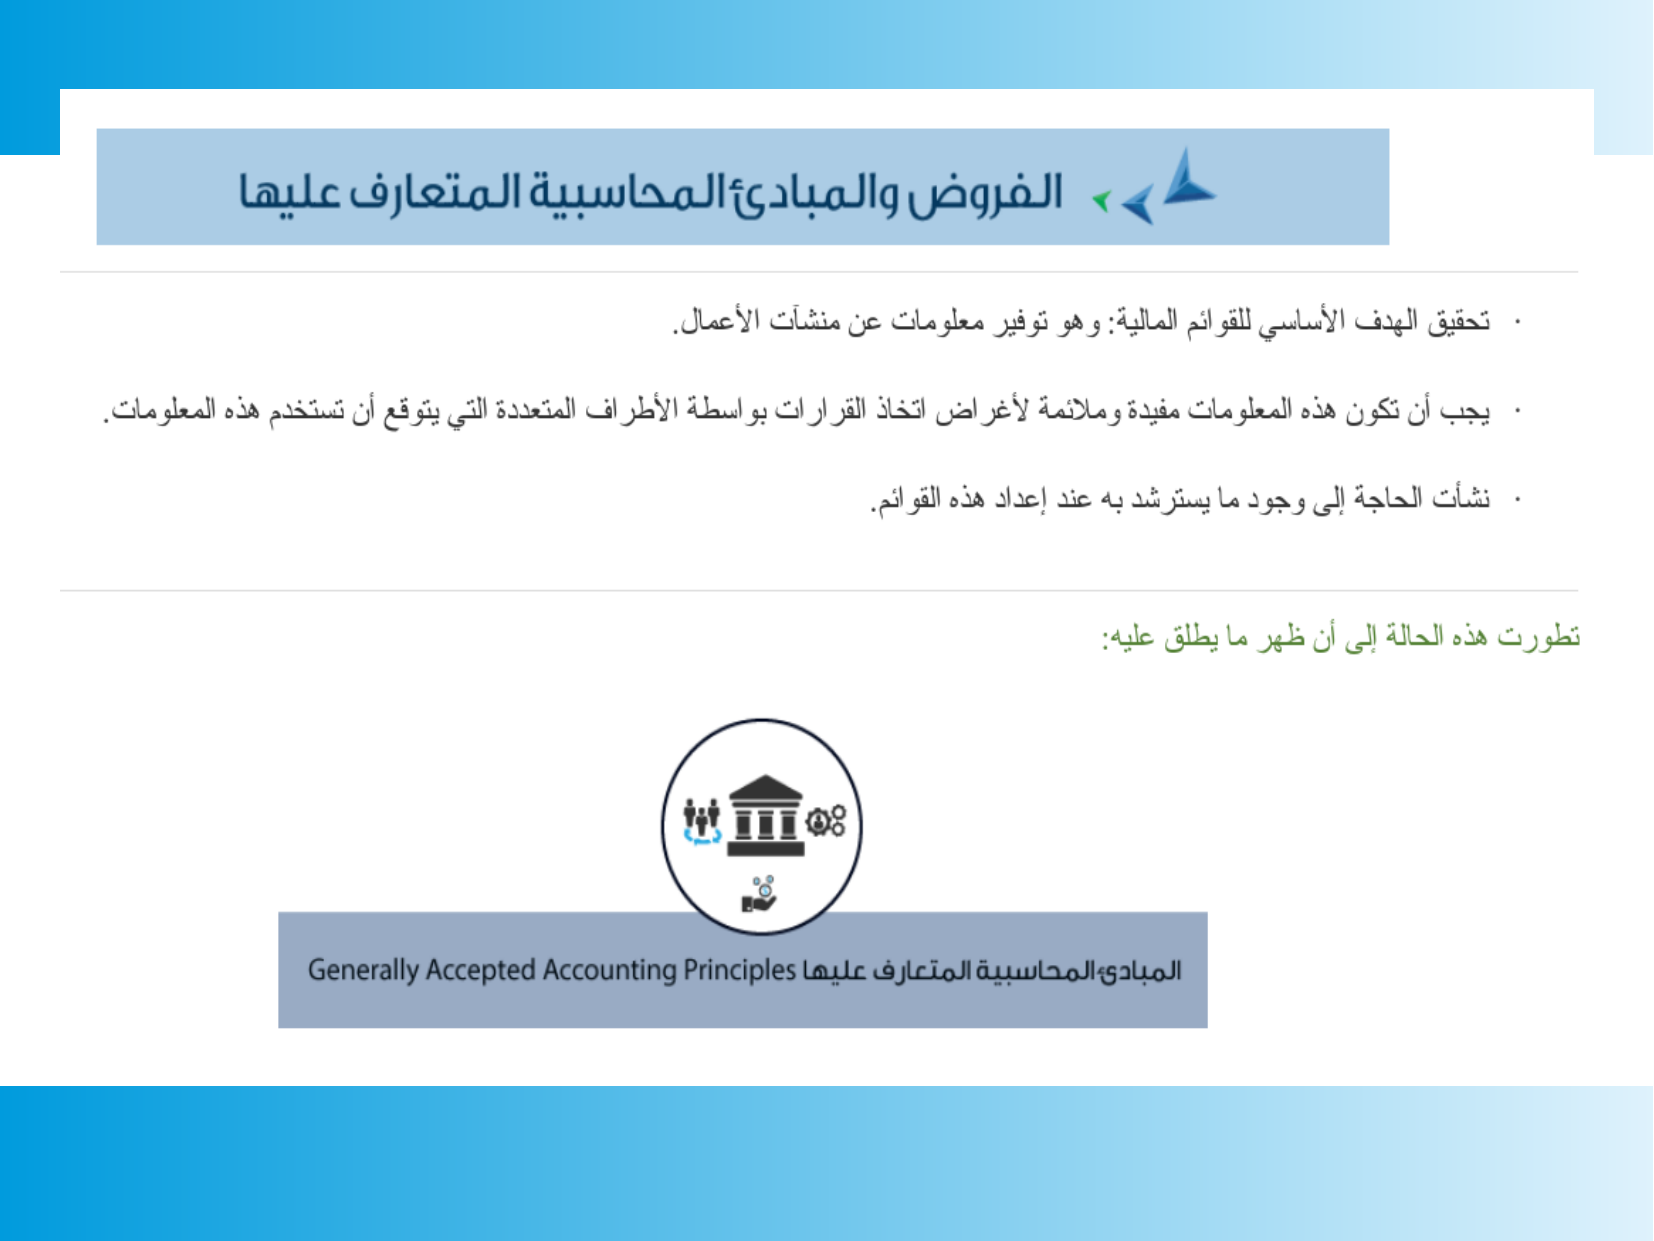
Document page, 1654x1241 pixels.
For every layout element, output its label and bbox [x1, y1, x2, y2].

picture [60, 0, 1594, 1053]
